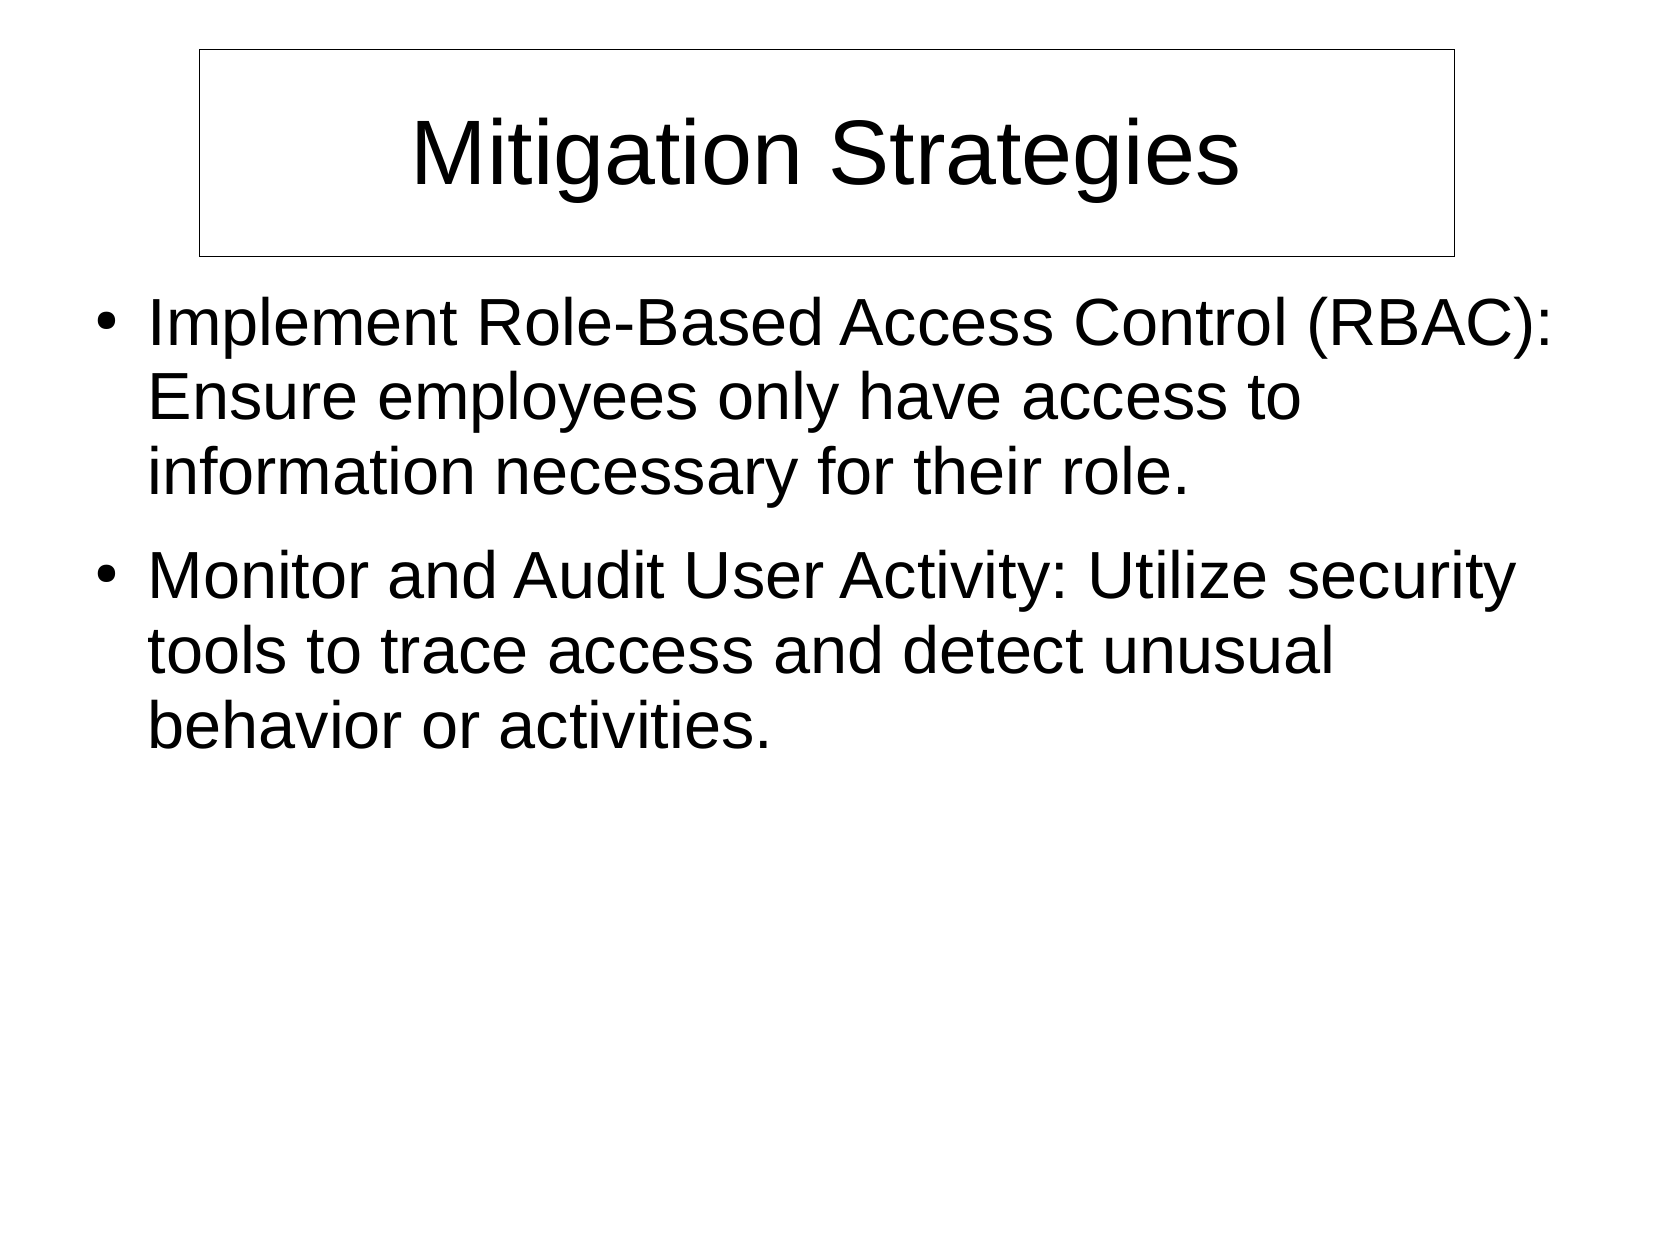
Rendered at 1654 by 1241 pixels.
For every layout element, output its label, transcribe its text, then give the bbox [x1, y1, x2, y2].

title Mitigation Strategies [199, 49, 1455, 257]
list Implement Role-Based Access Control (RBAC): Ensure employees only have access to information necessary for their role. Monitor and Audit User Activity: Utilize security tools to trace access and detect unusual behavior or activities. [76, 284, 1565, 1004]
